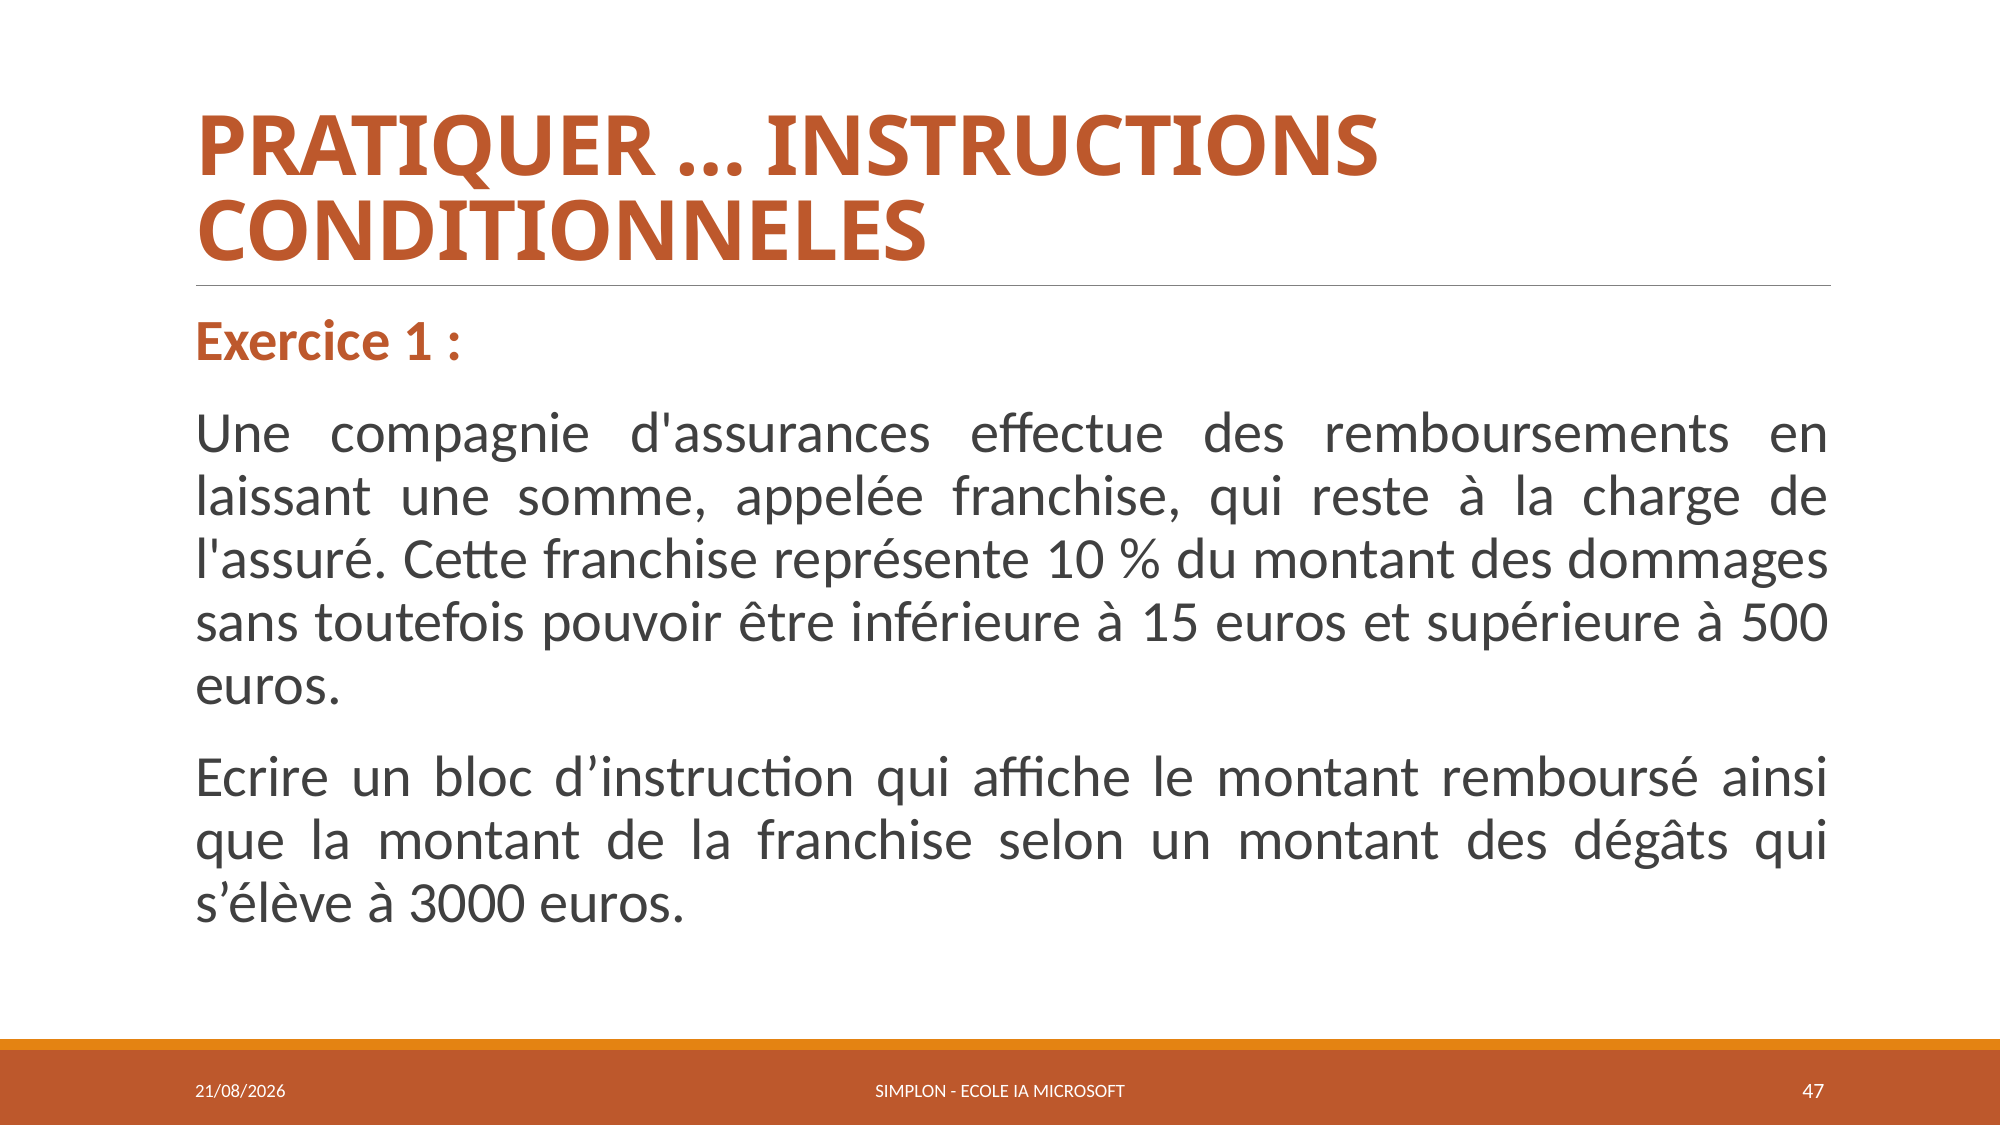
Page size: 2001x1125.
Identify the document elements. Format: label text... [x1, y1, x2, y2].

list Exercice 1 : Une compagnie d'assurances effectue des remboursements en laissant une somme, appelée franchise, qui reste à la charge de l'assuré. Cette franchise représente 10 % du montant des dommages sans toutefois pouvoir être inférieure à 15 euros et supérieure à 500 euros. Ecrire un bloc d’instruction qui affiche le montant remboursé ainsi que la montant de la franchise selon un montant des dégâts qui s’élève à 3000 euros. [180, 302, 1830, 976]
title PRATIQUER … INSTRUCTIONS CONDITIONNELES [180, 47, 1830, 285]
slide_number 16/01/2020 [180, 1059, 586, 1120]
slide_number <numéro> [1624, 1059, 1840, 1120]
footer Simplon - Ecole IA Microsoft [604, 1059, 1396, 1120]
